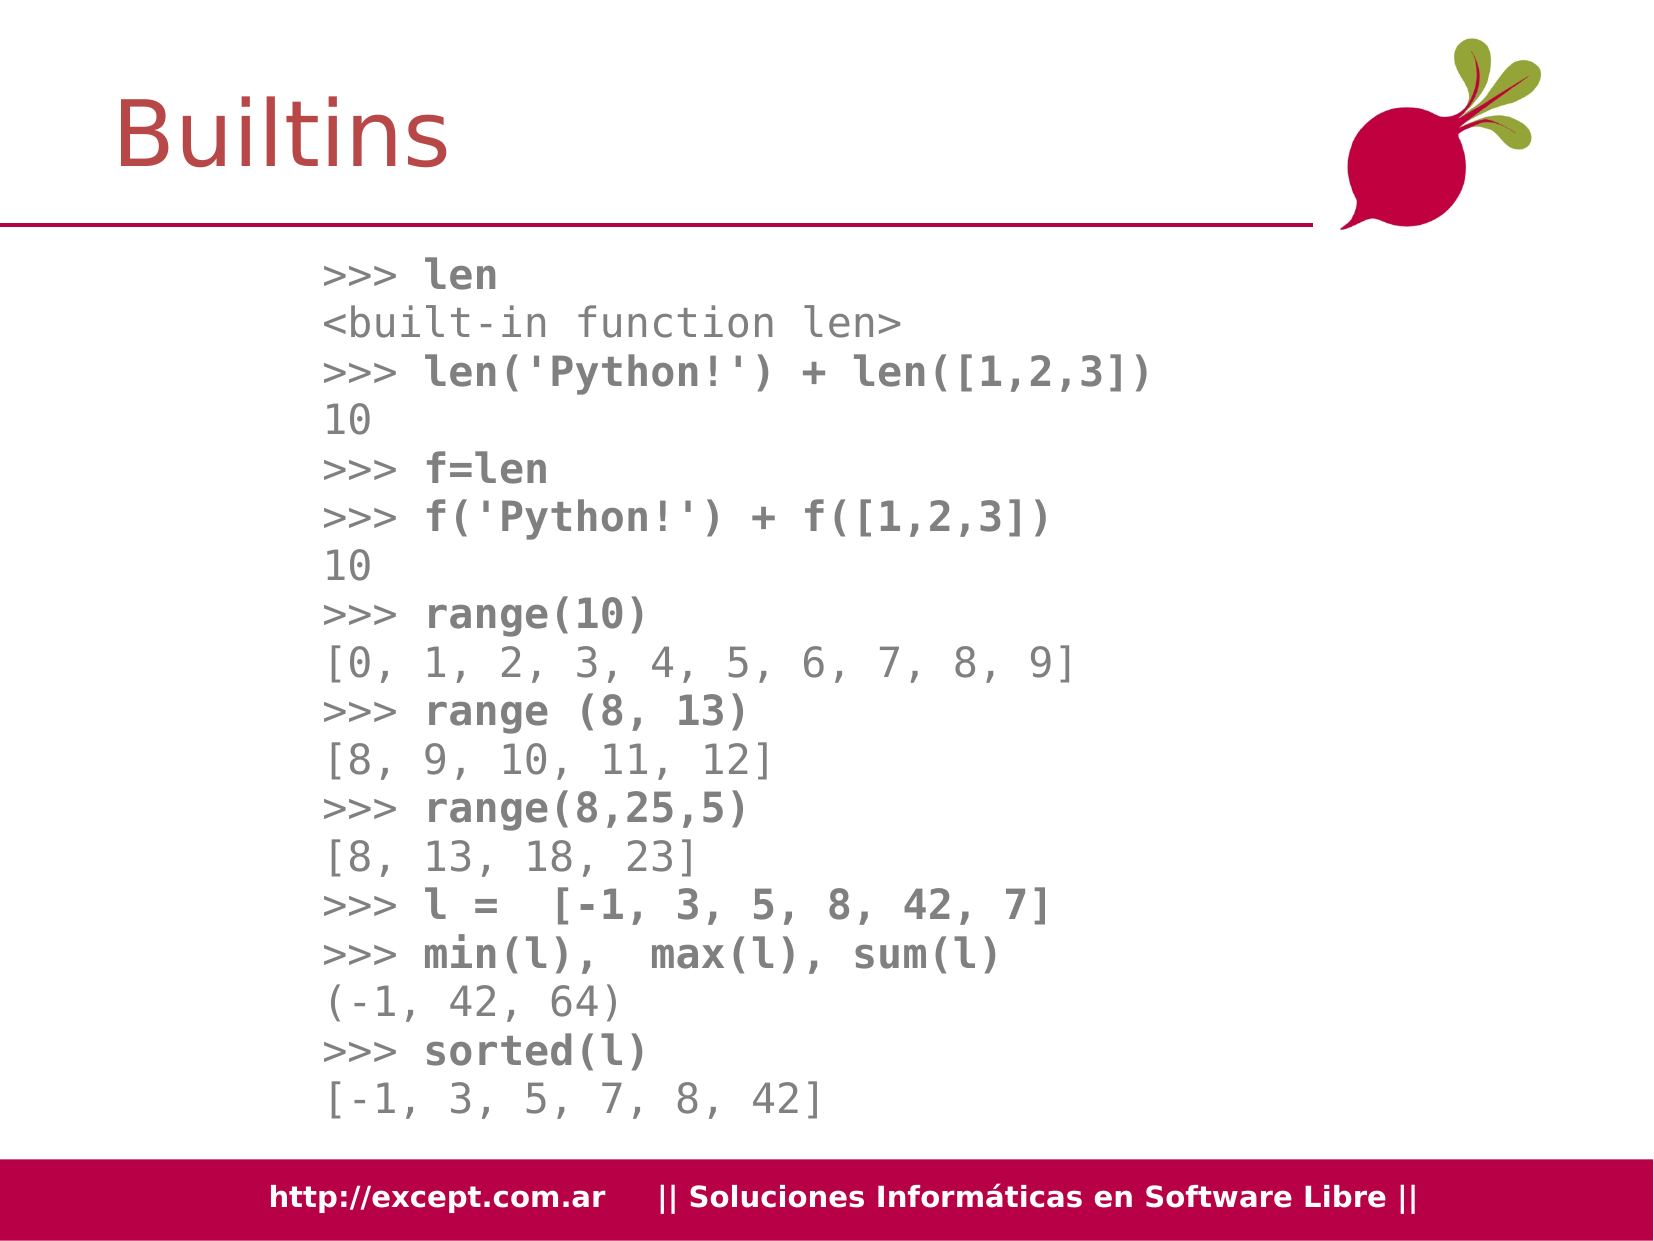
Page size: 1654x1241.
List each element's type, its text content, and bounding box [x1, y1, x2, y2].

list >>> len <built-in function len> >>> len('Python!') + len([1,2,3]) 10 >>> f=len >>> f('Python!') + f([1,2,3]) 10 >>> range(10) [0, 1, 2, 3, 4, 5, 6, 7, 8, 9] >>> range (8, 13) [8, 9, 10, 11, 12] >>> range(8,25,5) [8, 13, 18, 23] >>> l = [-1, 3, 5, 8, 42, 7] >>> min(l), max(l), sum(l) (-1, 42, 64) >>> sorted(l) [-1, 3, 5, 7, 8, 42] [322, 250, 1565, 1175]
picture [1330, 23, 1556, 237]
title Builtins [112, 76, 1313, 194]
